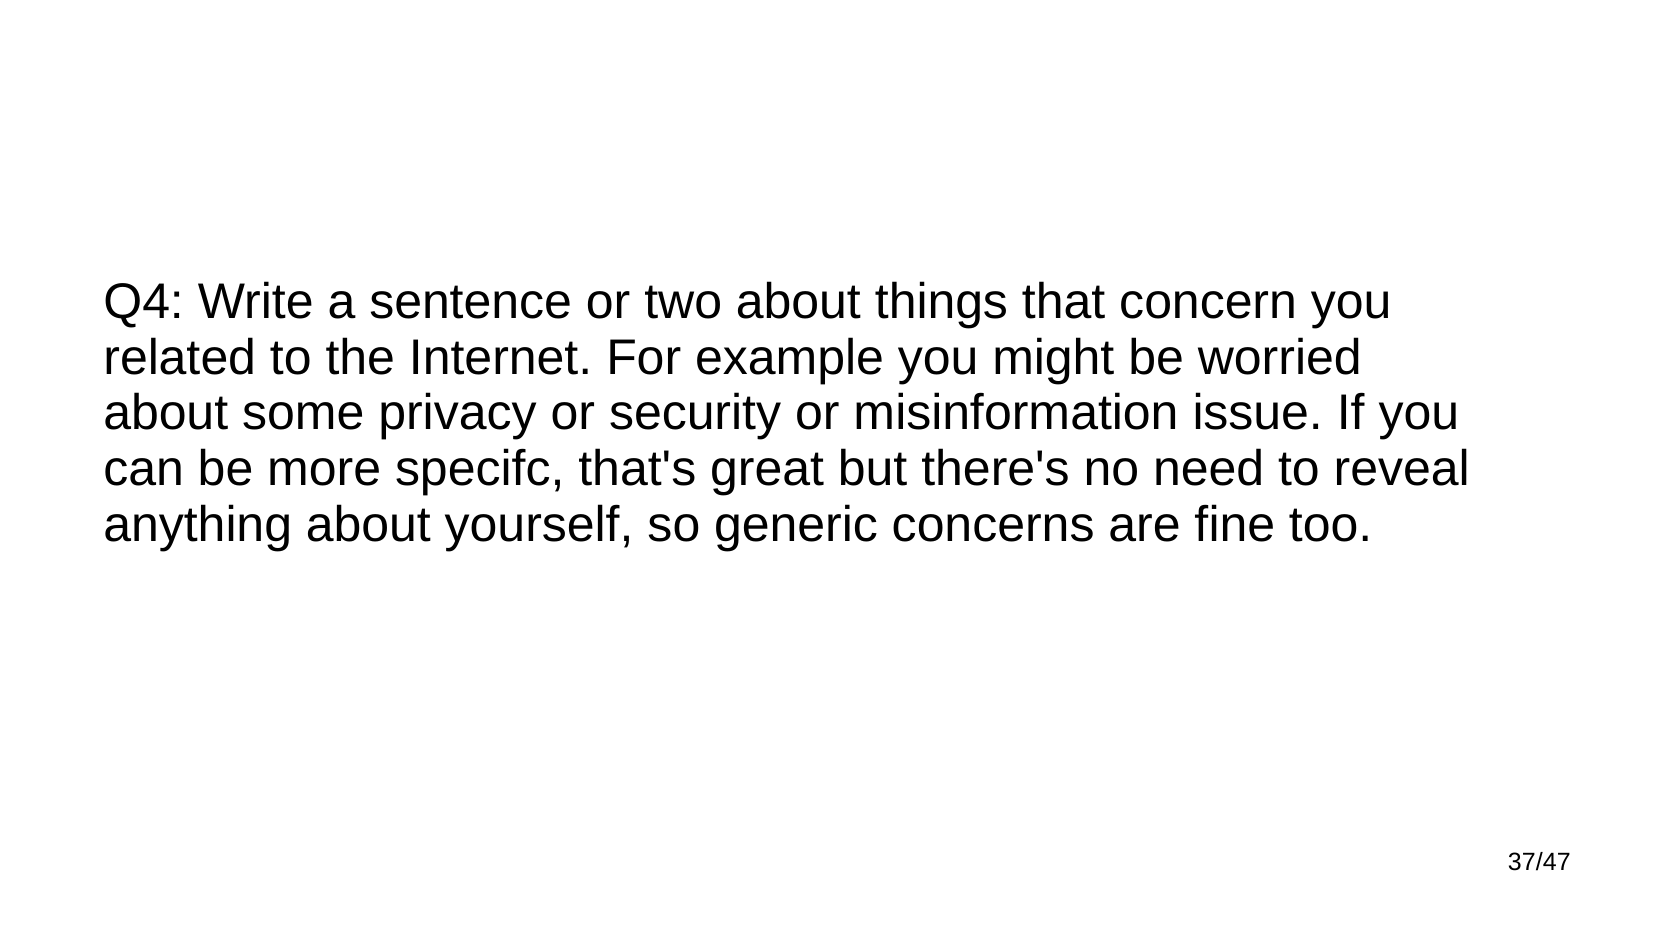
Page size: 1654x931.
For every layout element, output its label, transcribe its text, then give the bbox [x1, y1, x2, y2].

text_box Q4: Write a sentence or two about things that concern you related to the Internet. For example you might be worried about some privacy or security or misinformation issue. If you can be more specifc, that's great but there's no need to reveal anything about yourself, so generic concerns are fine too. [88, 265, 1506, 616]
